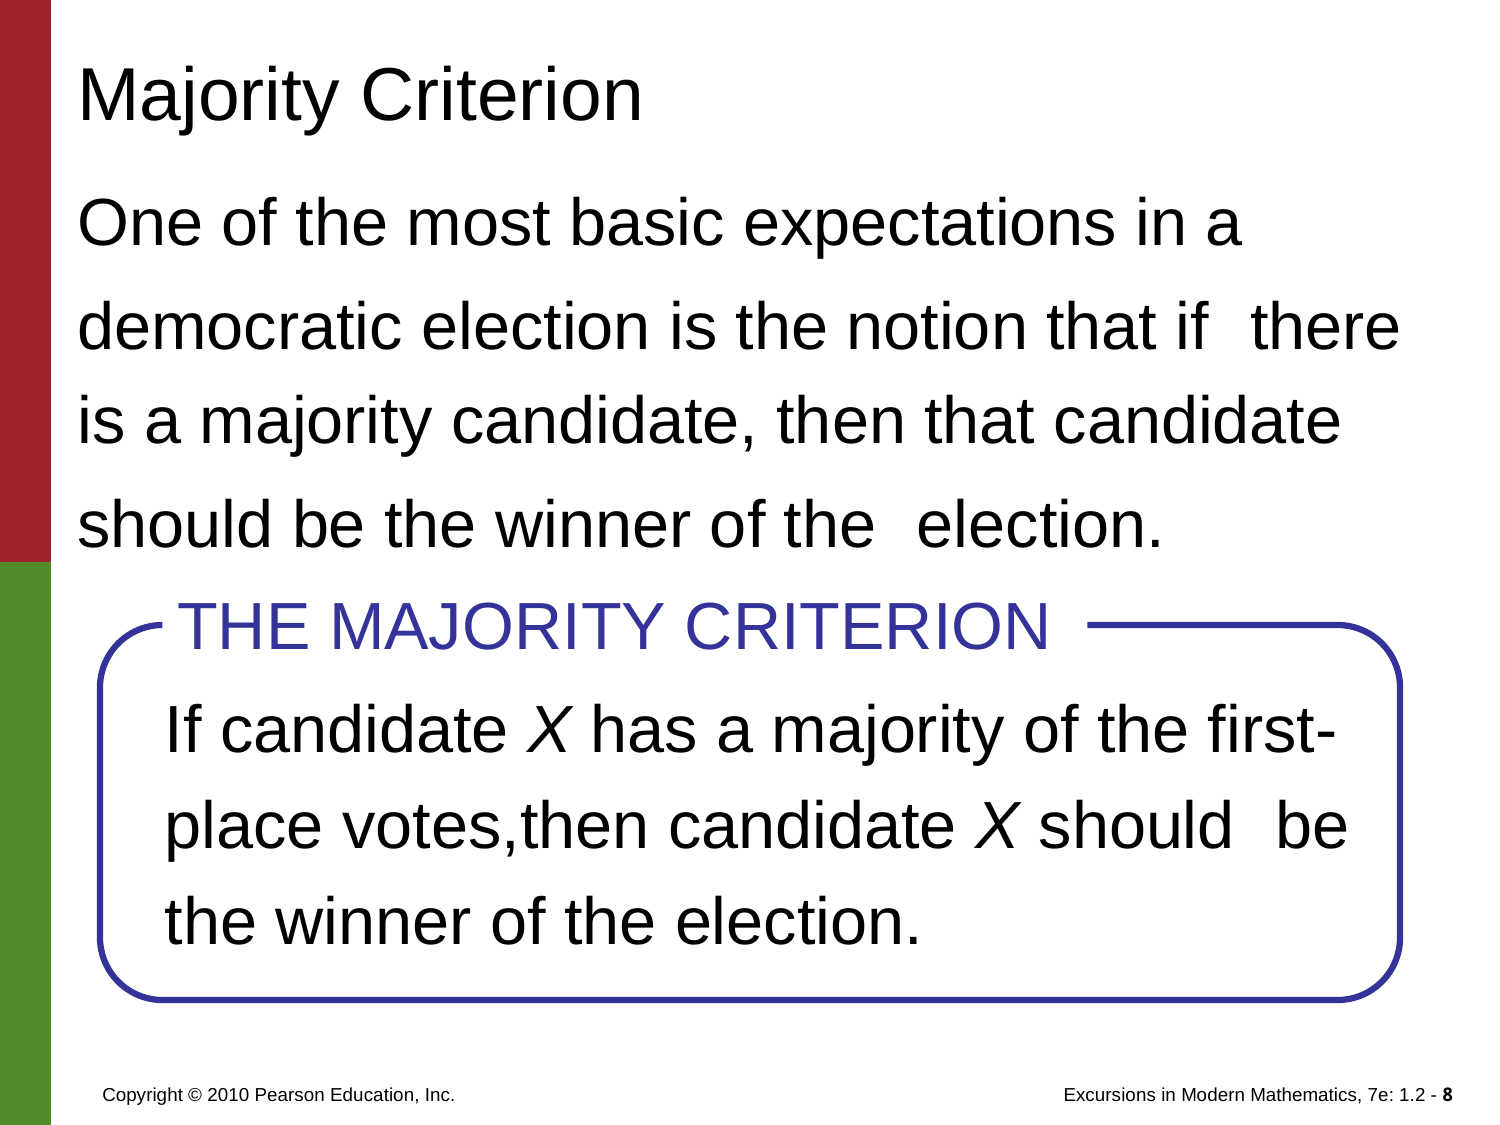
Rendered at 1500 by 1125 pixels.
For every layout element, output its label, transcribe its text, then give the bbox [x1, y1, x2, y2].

text_box If candidate X has a majority of the first-place votes,then candidate X should be the winner of the election. [149, 662, 1396, 996]
text_box Majority Criterion [62, 37, 1413, 143]
list One of the most basic expectations in a democratic election is the notion that if there is a majority candidate, then that candidate should be the winner of the election. [62, 162, 1450, 576]
text_box THE MAJORITY CRITERION [162, 575, 1113, 651]
text_box If candidate X has a majority of the first-place votes,then candidate X should be the winner of the election. [149, 961, 1400, 1051]
